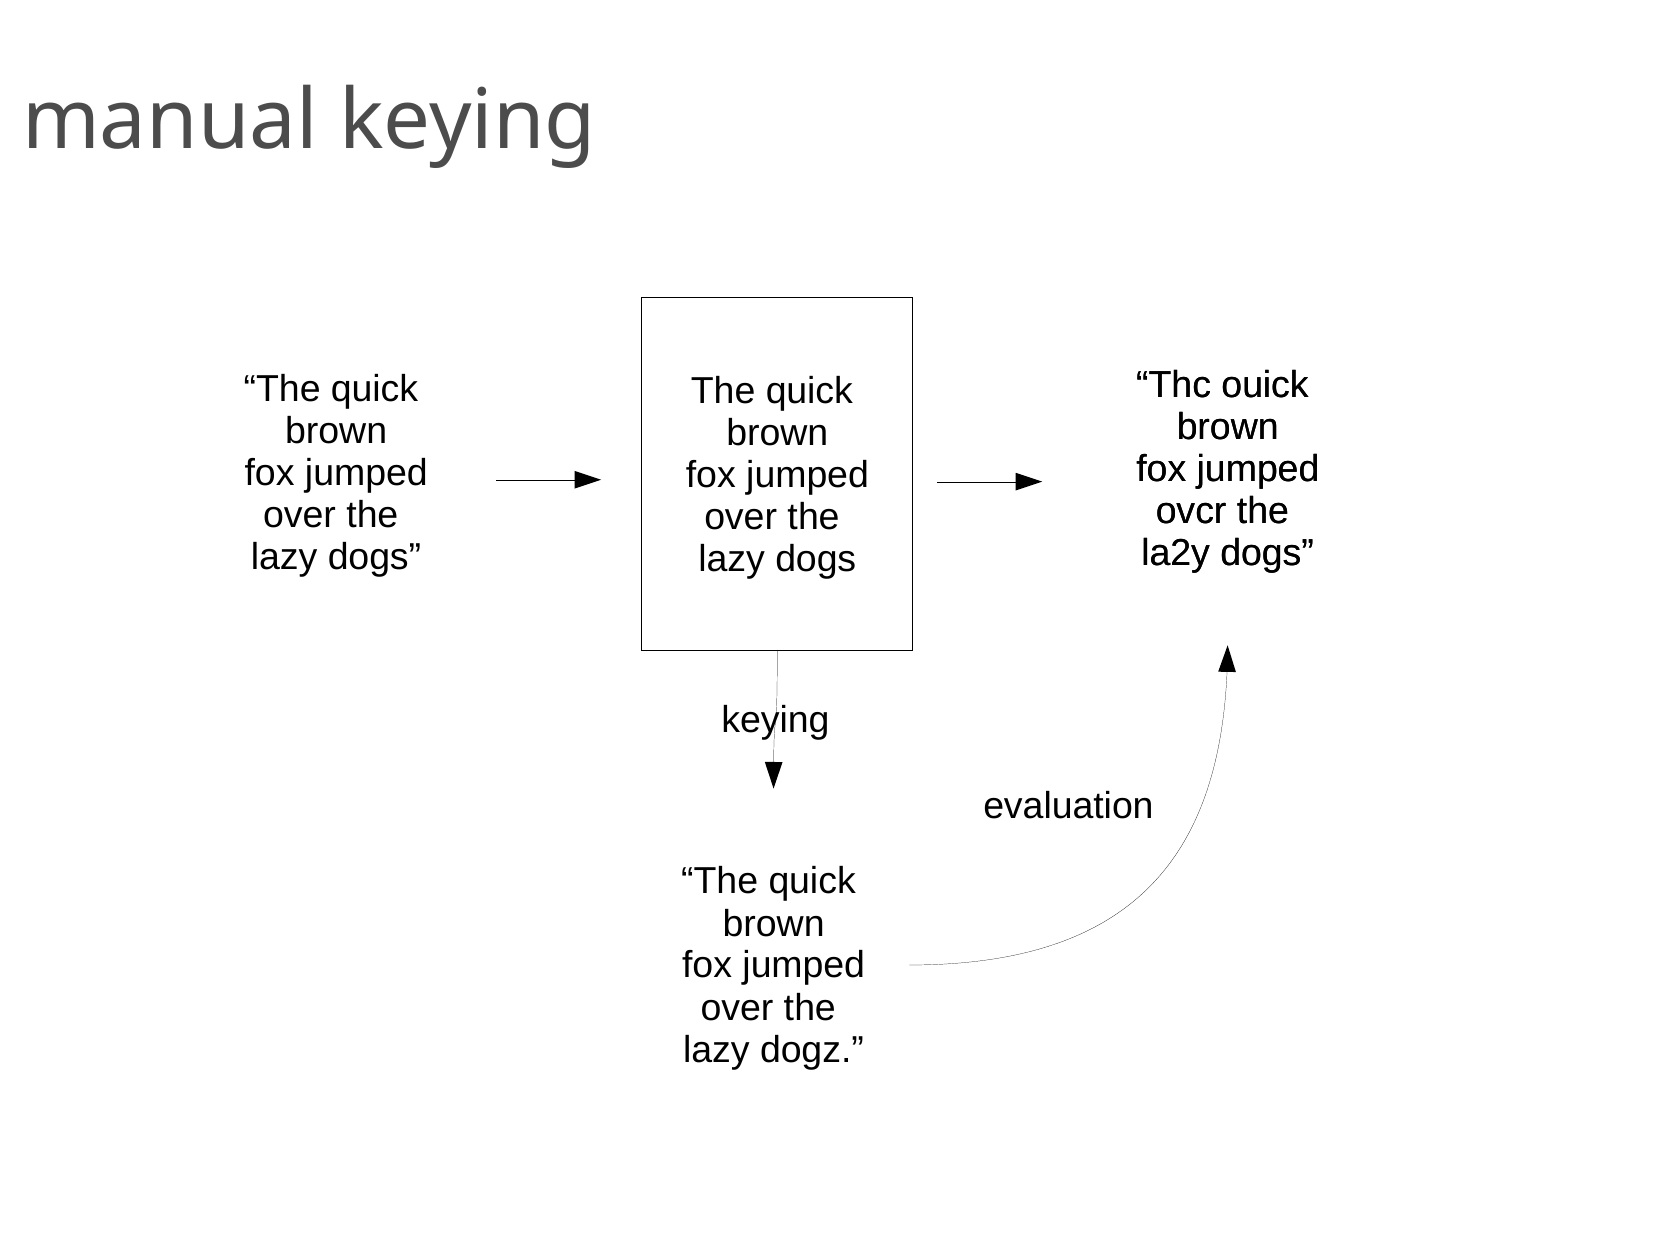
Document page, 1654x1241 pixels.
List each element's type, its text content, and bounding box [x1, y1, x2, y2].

text_box “The quick brown fox jumped over the lazy dogz.” [637, 788, 910, 1142]
title manual keying [22, 19, 1654, 213]
text_box “Thc ouick brown fox jumped ovcr the la2y dogs” [1091, 292, 1364, 646]
text_box The quick brown fox jumped over the lazy dogs [641, 297, 913, 651]
text_box “The quick brown fox jumped over the lazy dogs” [200, 295, 472, 649]
